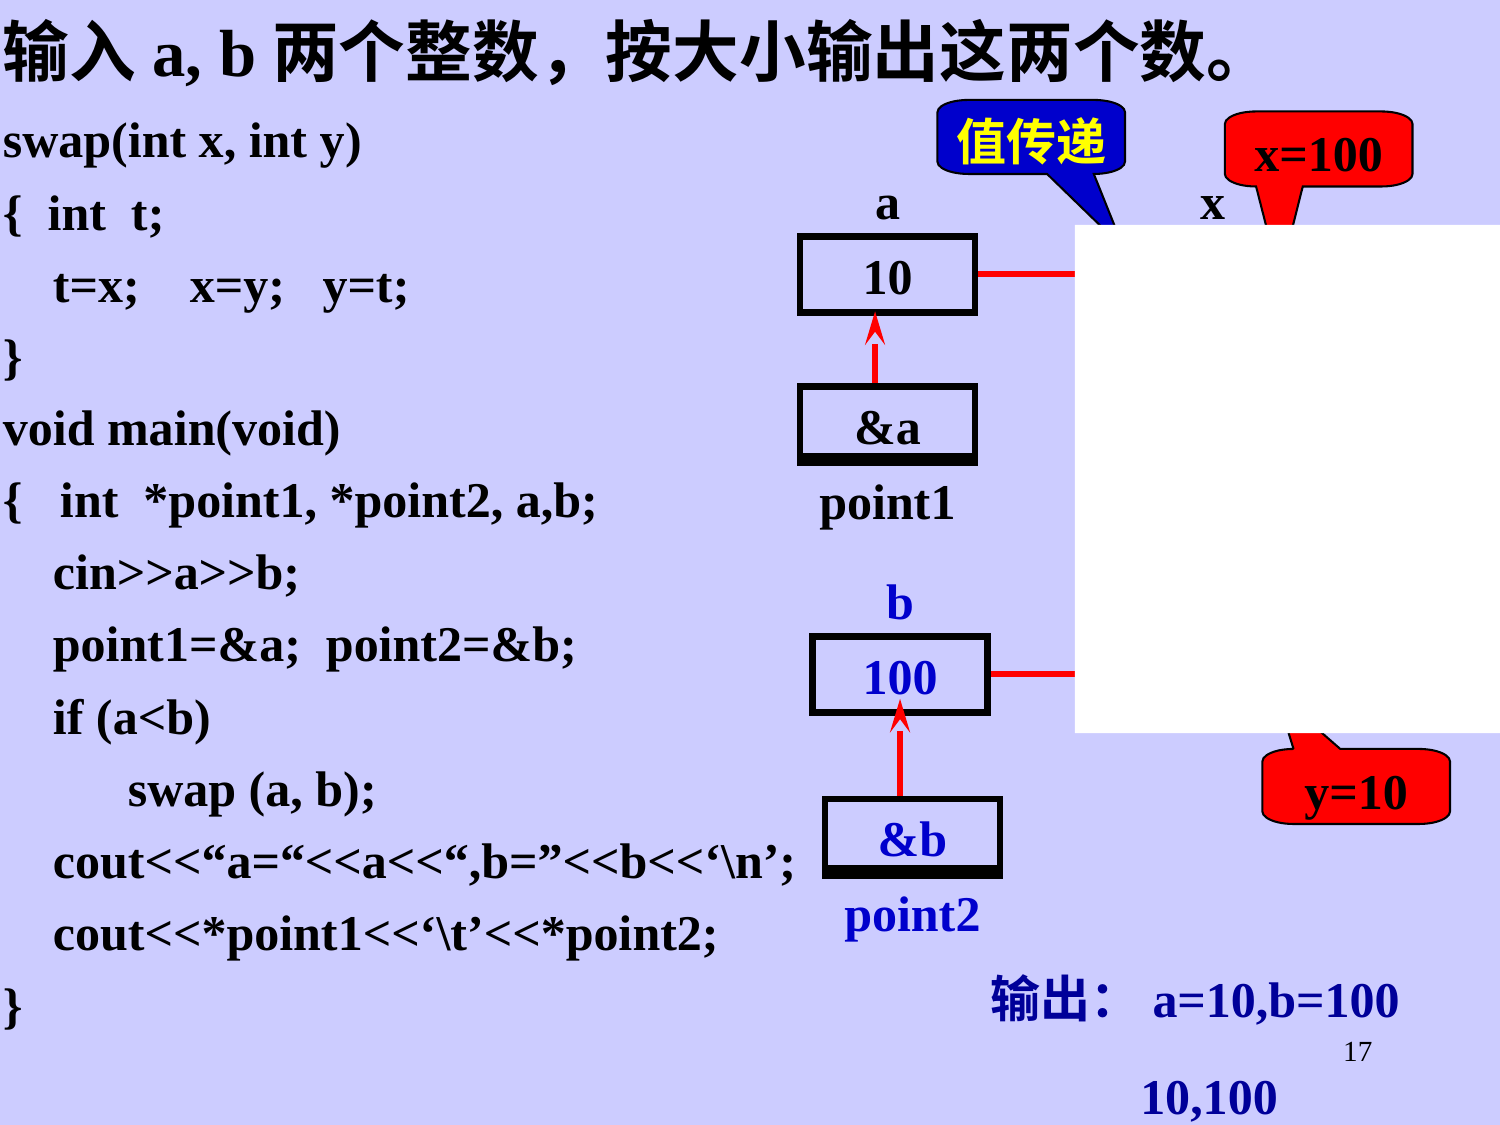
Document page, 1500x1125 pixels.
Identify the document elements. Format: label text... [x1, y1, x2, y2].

text_box [1074, 224, 1500, 734]
text_box 值传递 [937, 99, 1126, 224]
text_box &a [799, 386, 976, 457]
text_box swap(int x, int y) { int t; t=x; x=y; y=t; } [0, 99, 651, 387]
text_box &b [824, 798, 1000, 869]
text_box 100 [812, 636, 988, 707]
text_box x [1124, 161, 1265, 224]
text_box y=10 [1262, 734, 1450, 824]
text_box 输入a, b两个整数，按大小输出这两个数。 [0, 0, 1401, 92]
text_box x [1294, 202, 1300, 224]
text_box b [812, 561, 988, 632]
text_box point1 [799, 461, 976, 532]
text_box point2 [824, 873, 1000, 944]
text_box x=100 [1224, 111, 1413, 224]
text_box void main(void) { int *point1, *point2, a,b; cin>>a>>b; point1=&a; point2=&b; if (a<b) swap (a, b); cout<<“a=“<<a<<“,b=”<<b<<‘\n’; cout<<*point1<<‘\t’<<*point2; } [0, 387, 850, 1035]
text_box 输出：a=10,b=100 10,100 [987, 959, 1500, 1125]
text_box 10 [799, 236, 976, 307]
text_box a [799, 161, 976, 232]
